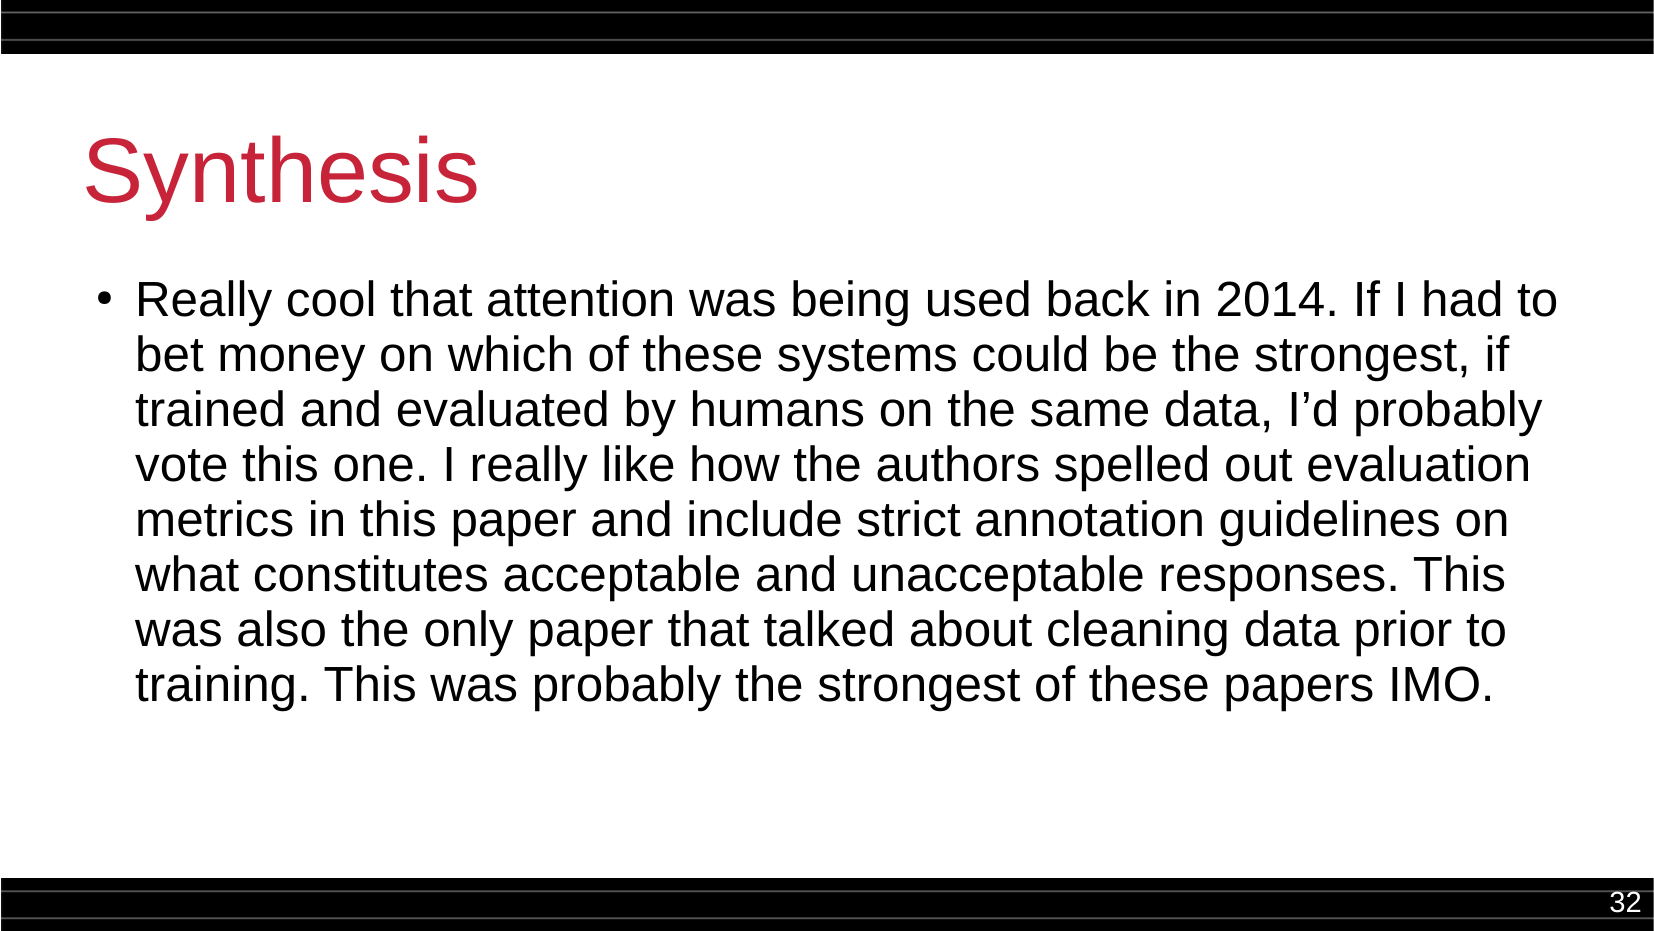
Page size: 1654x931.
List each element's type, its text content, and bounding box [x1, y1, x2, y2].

picture [1, 0, 1654, 54]
picture [1, 878, 1654, 931]
title Synthesis [82, 92, 1571, 249]
list Really cool that attention was being used back in 2014. If I had to bet money on which of these systems could be the strongest, if trained and evaluated by humans on the same data, I’d probably vote this one. I really like how the authors spelled out evaluation metrics in this paper and include strict annotation guidelines on what constitutes acceptable and unacceptable responses. This was also the only paper that talked about cleaning data prior to training. This was probably the strongest of these papers IMO. [82, 271, 1571, 758]
